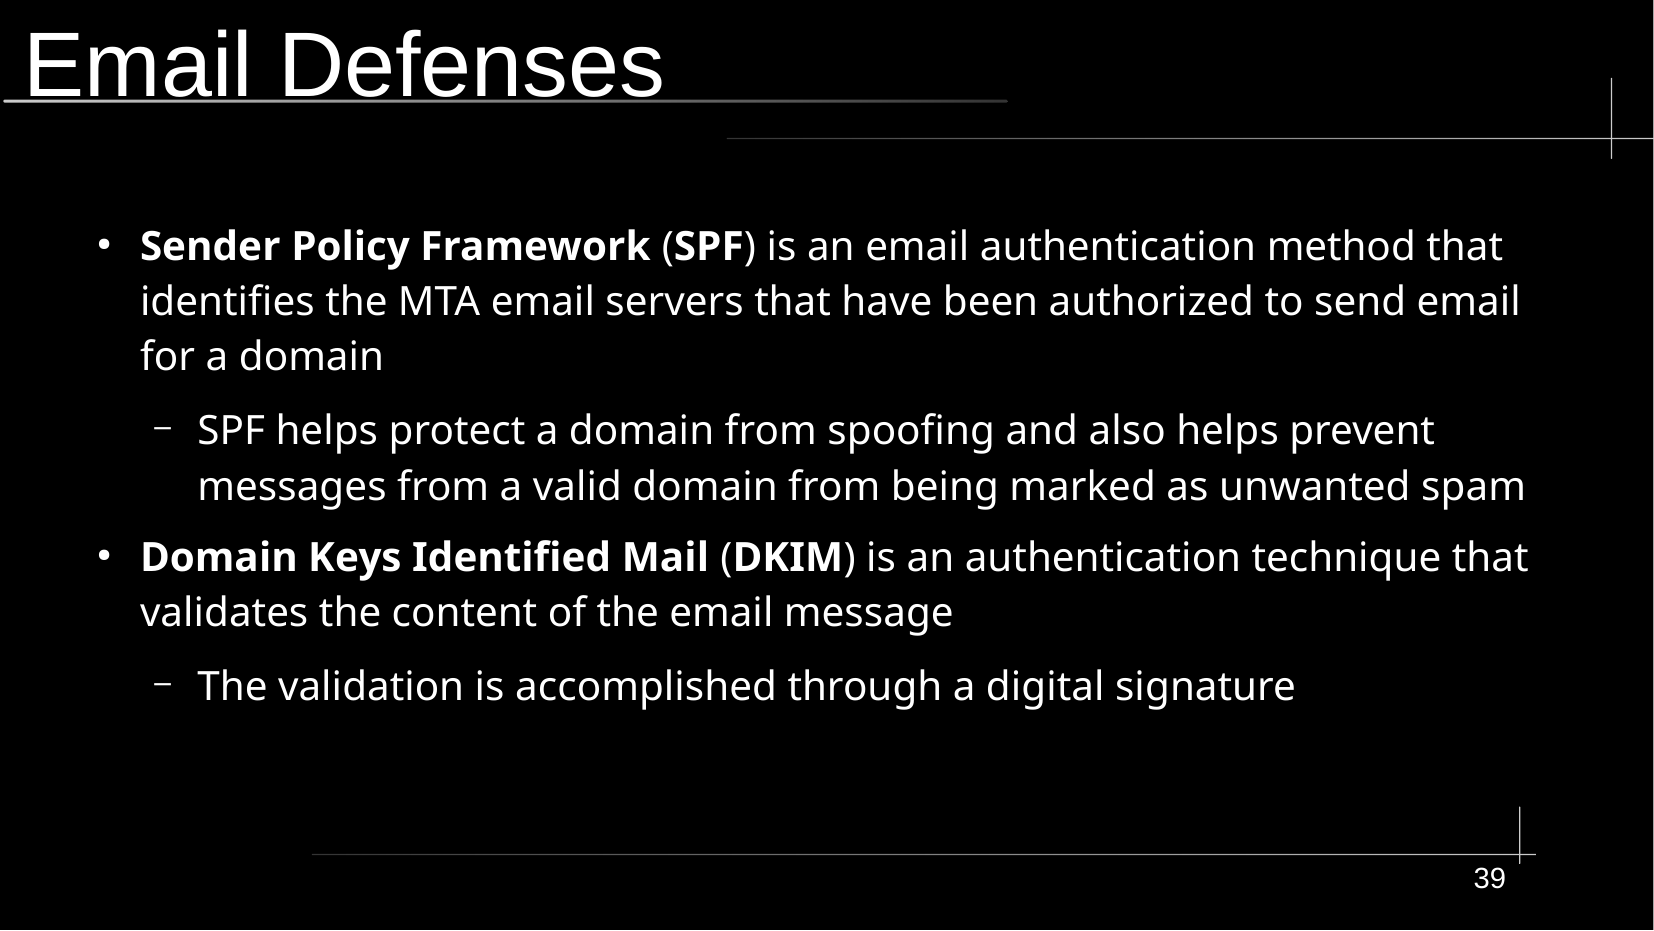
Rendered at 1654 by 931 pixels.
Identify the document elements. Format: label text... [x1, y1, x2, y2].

title Email Defenses [23, 11, 1589, 119]
list Sender Policy Framework (SPF) is an email authentication method that identifies the MTA email servers that have been authorized to send email for a domain SPF helps protect a domain from spoofing and also helps prevent messages from a valid domain from being marked as unwanted spam Domain Keys Identified Mail (DKIM) is an authentication technique that validates the content of the email message The validation is accomplished through a digital signature [82, 217, 1571, 758]
